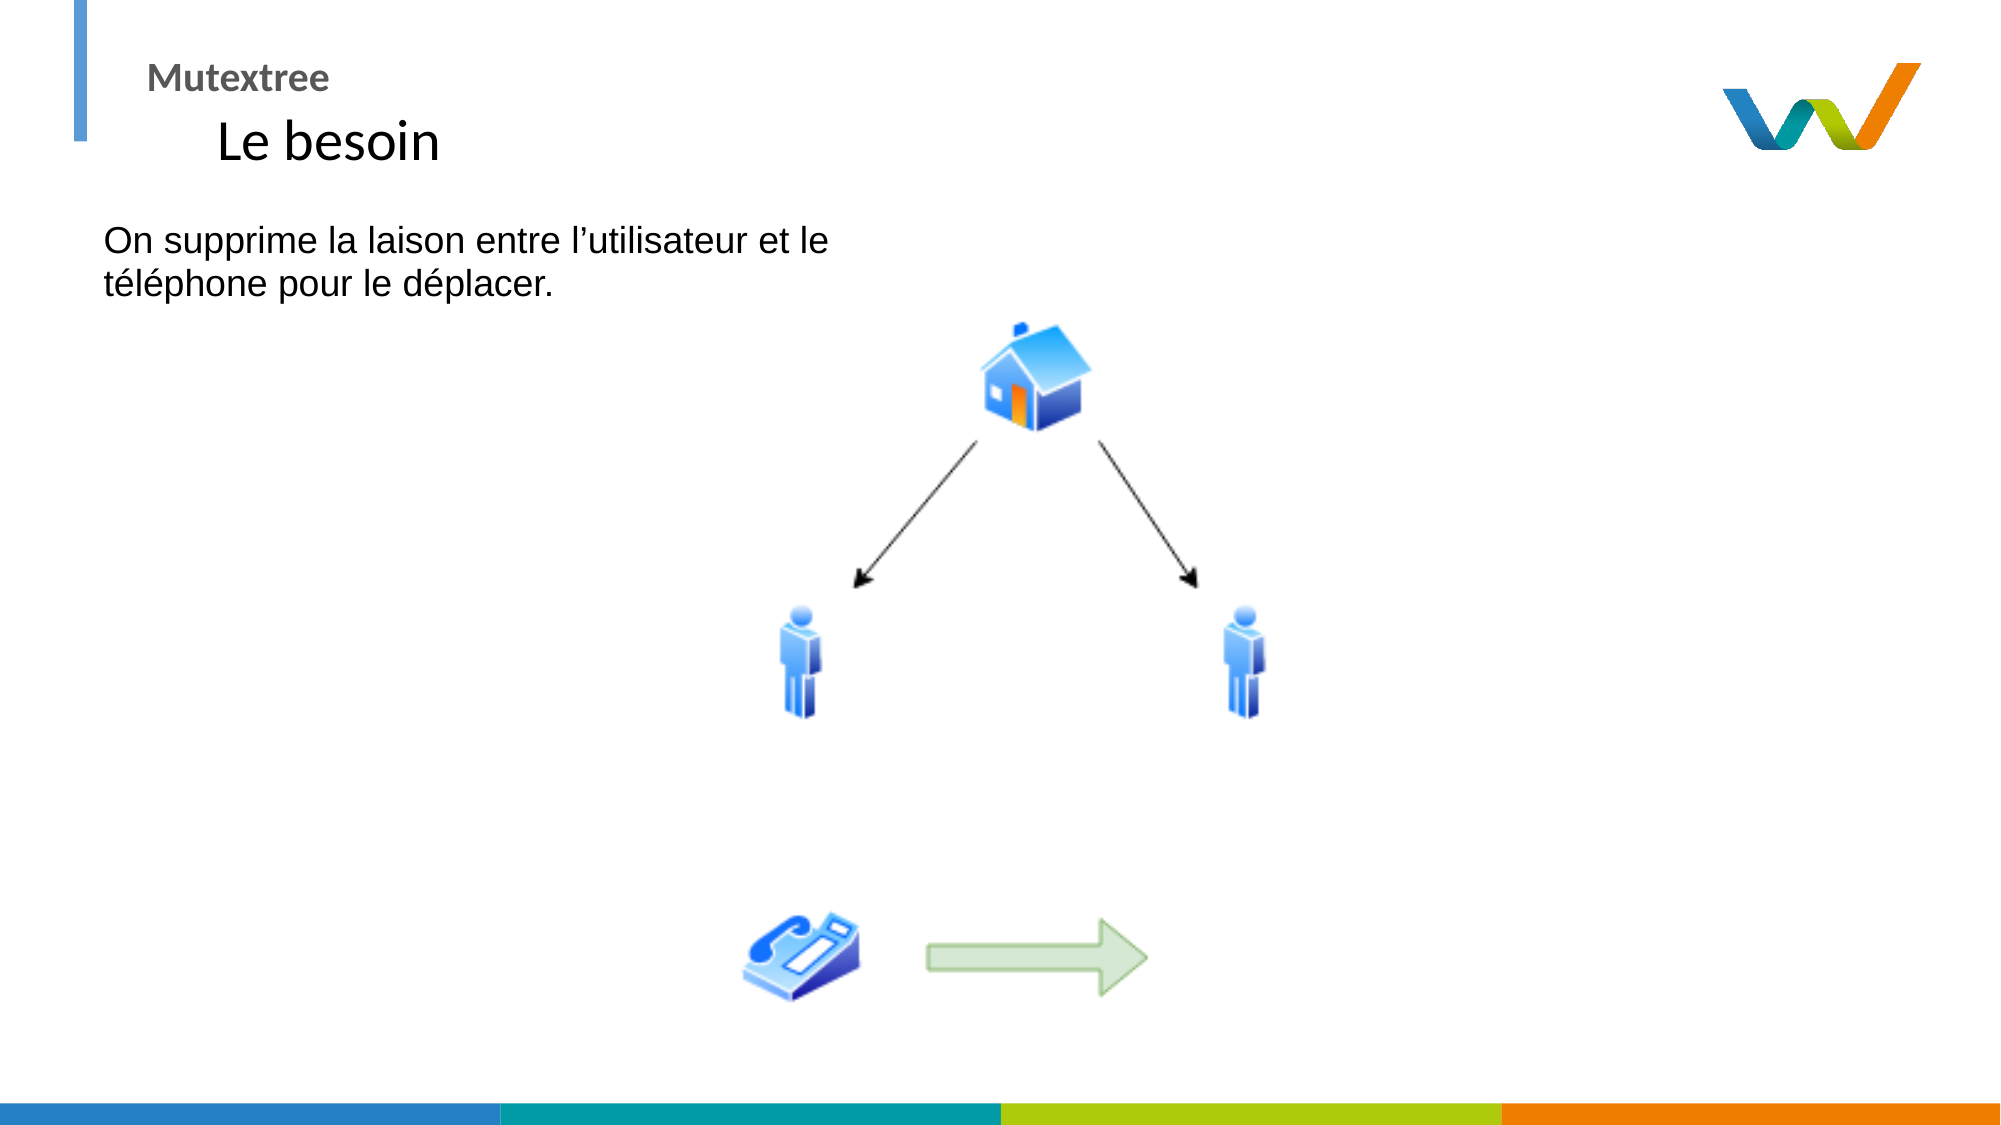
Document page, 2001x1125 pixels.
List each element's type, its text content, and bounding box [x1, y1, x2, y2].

picture [1702, 63, 1931, 157]
list Le besoin [131, 103, 1400, 157]
list Mutextree [131, 48, 1400, 103]
text_box On supprime la laison entre l’utilisateur et le téléphone pour le déplacer. [88, 212, 969, 312]
picture [739, 318, 1269, 1010]
